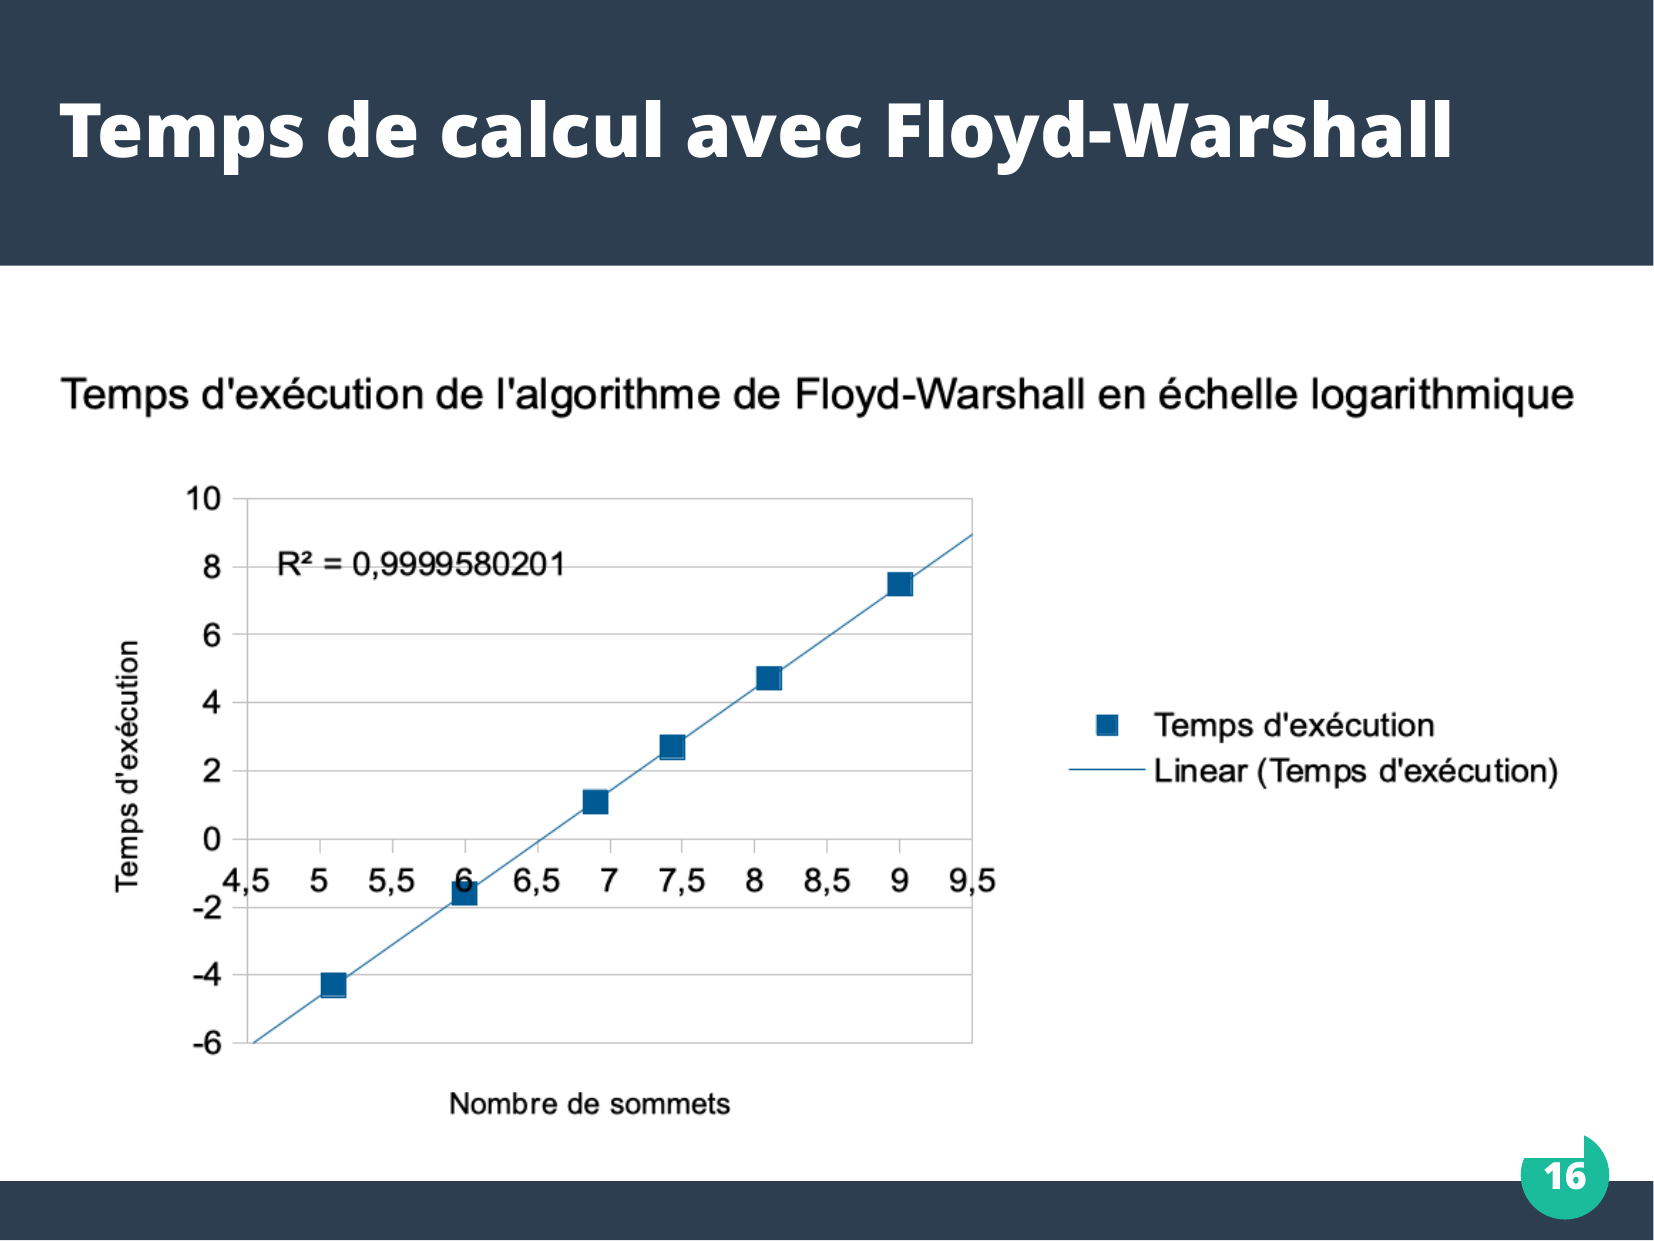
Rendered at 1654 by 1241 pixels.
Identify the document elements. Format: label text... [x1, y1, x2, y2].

picture [59, 330, 1584, 1158]
title Temps de calcul avec Floyd-Warshall [59, 49, 1595, 207]
